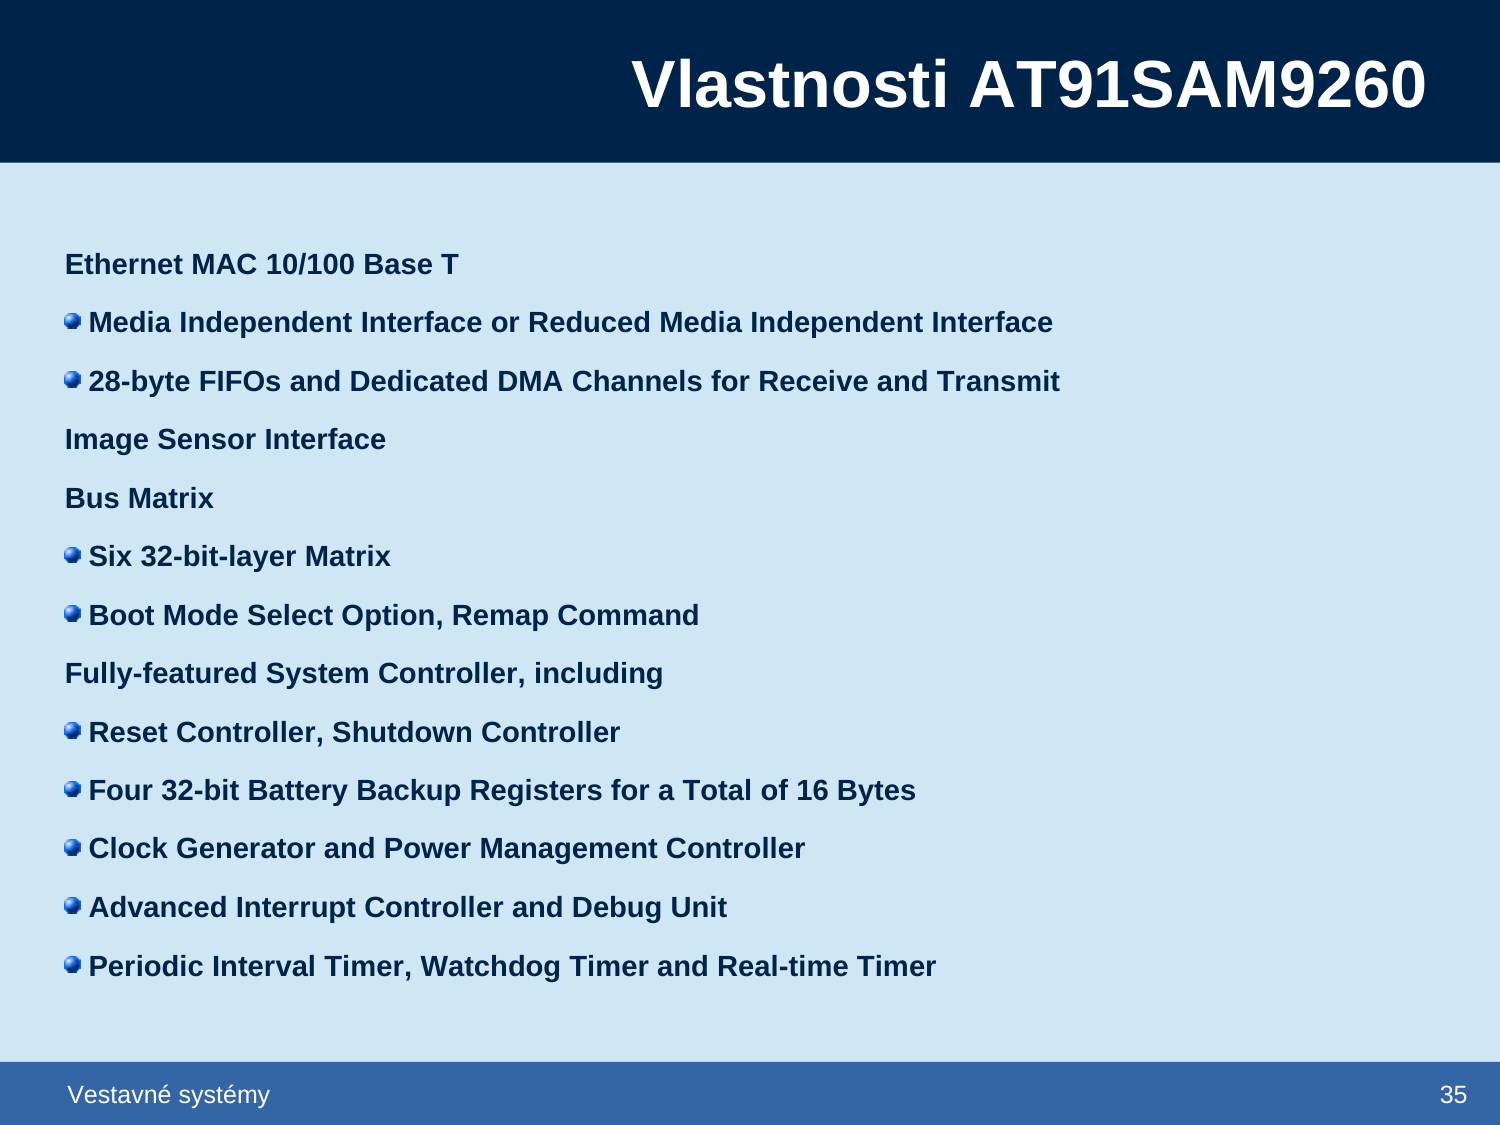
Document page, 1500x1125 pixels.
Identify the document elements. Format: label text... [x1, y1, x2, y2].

list Ethernet MAC 10/100 Base T Media Independent Interface or Reduced Media Independent Interface 28-byte FIFOs and Dedicated DMA Channels for Receive and Transmit Image Sensor Interface Bus Matrix Six 32-bit-layer Matrix Boot Mode Select Option, Remap Command Fully-featured System Controller, including Reset Controller, Shutdown Controller Four 32-bit Battery Backup Registers for a Total of 16 Bytes Clock Generator and Power Management Controller Advanced Interrupt Controller and Debug Unit Periodic Interval Timer, Watchdog Timer and Real-time Timer [50, 187, 1450, 1040]
title Vlastnosti AT91SAM9260 [47, 0, 1443, 164]
